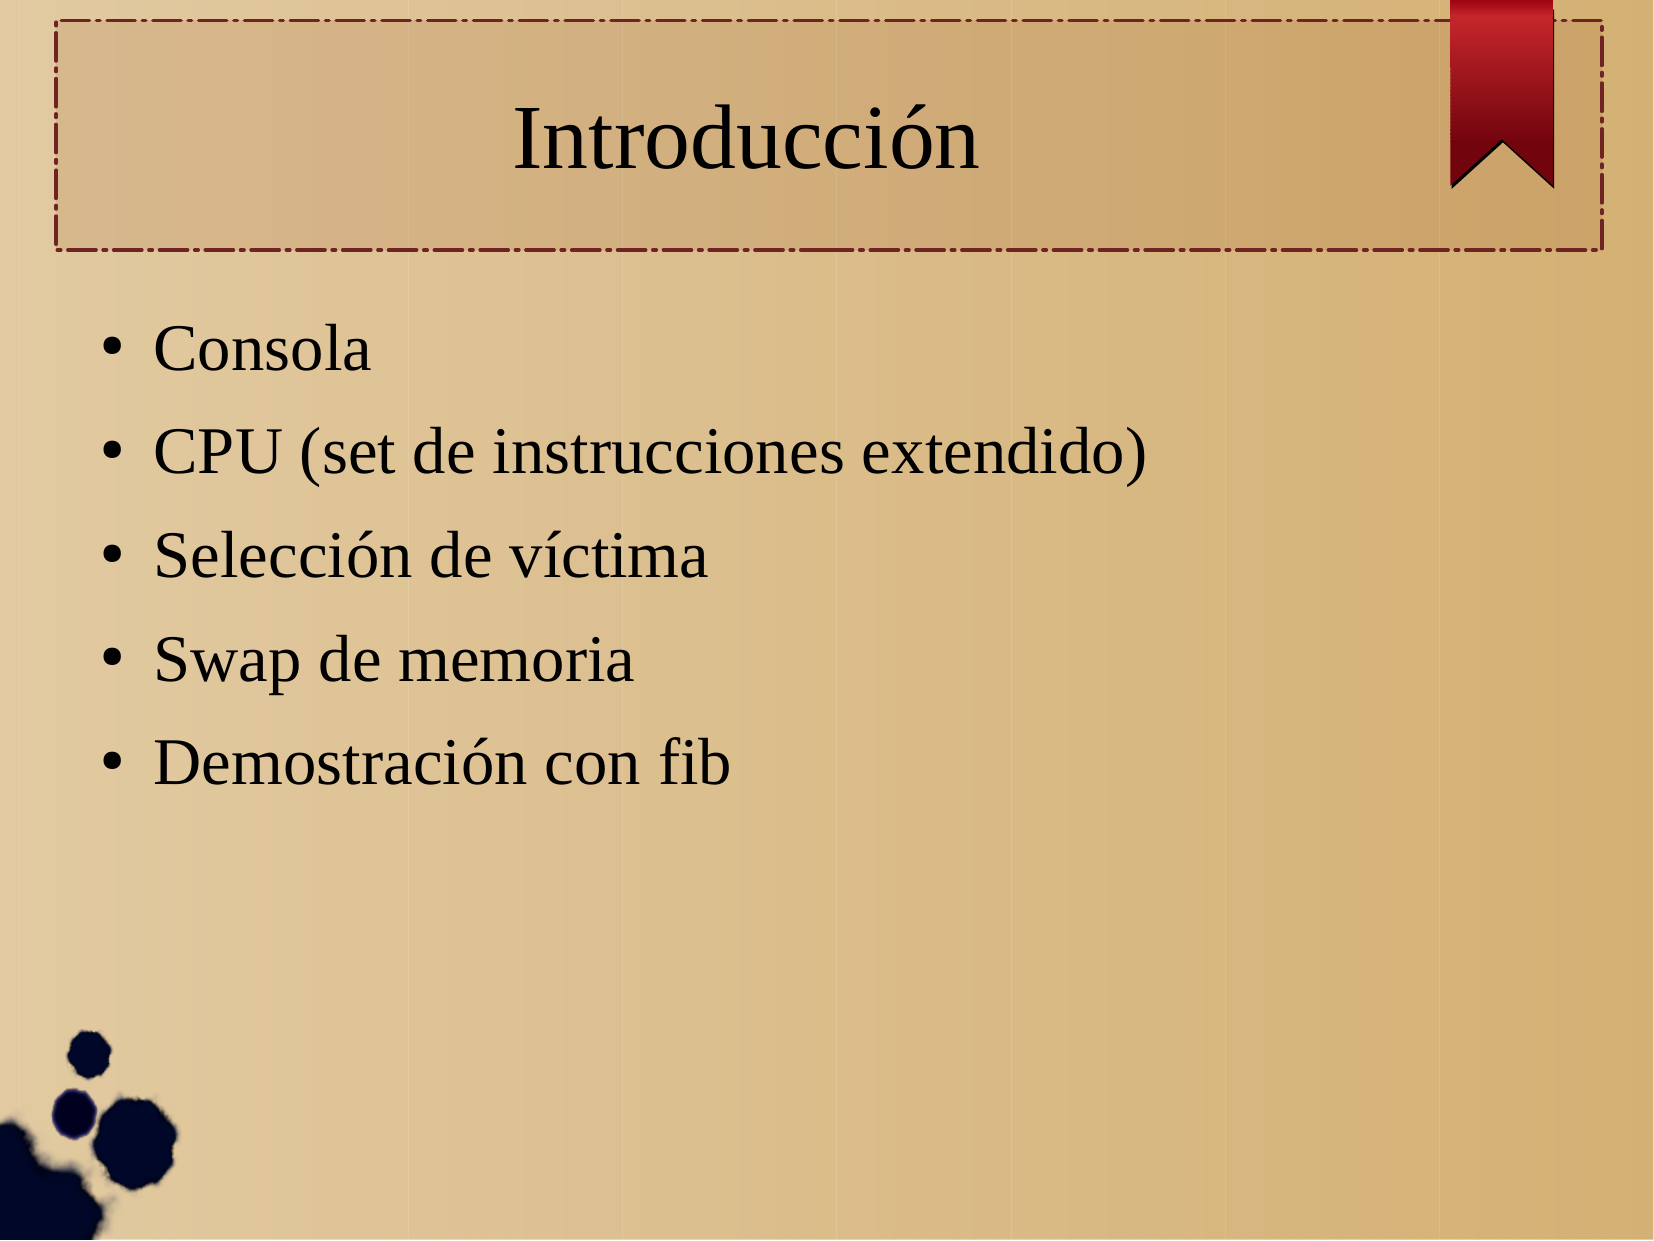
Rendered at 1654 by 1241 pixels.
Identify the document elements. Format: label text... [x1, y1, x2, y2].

list Consola CPU (set de instrucciones extendido) Selección de víctima Swap de memoria Demostración con fib [82, 310, 1571, 1031]
title Introducción [82, 47, 1412, 229]
